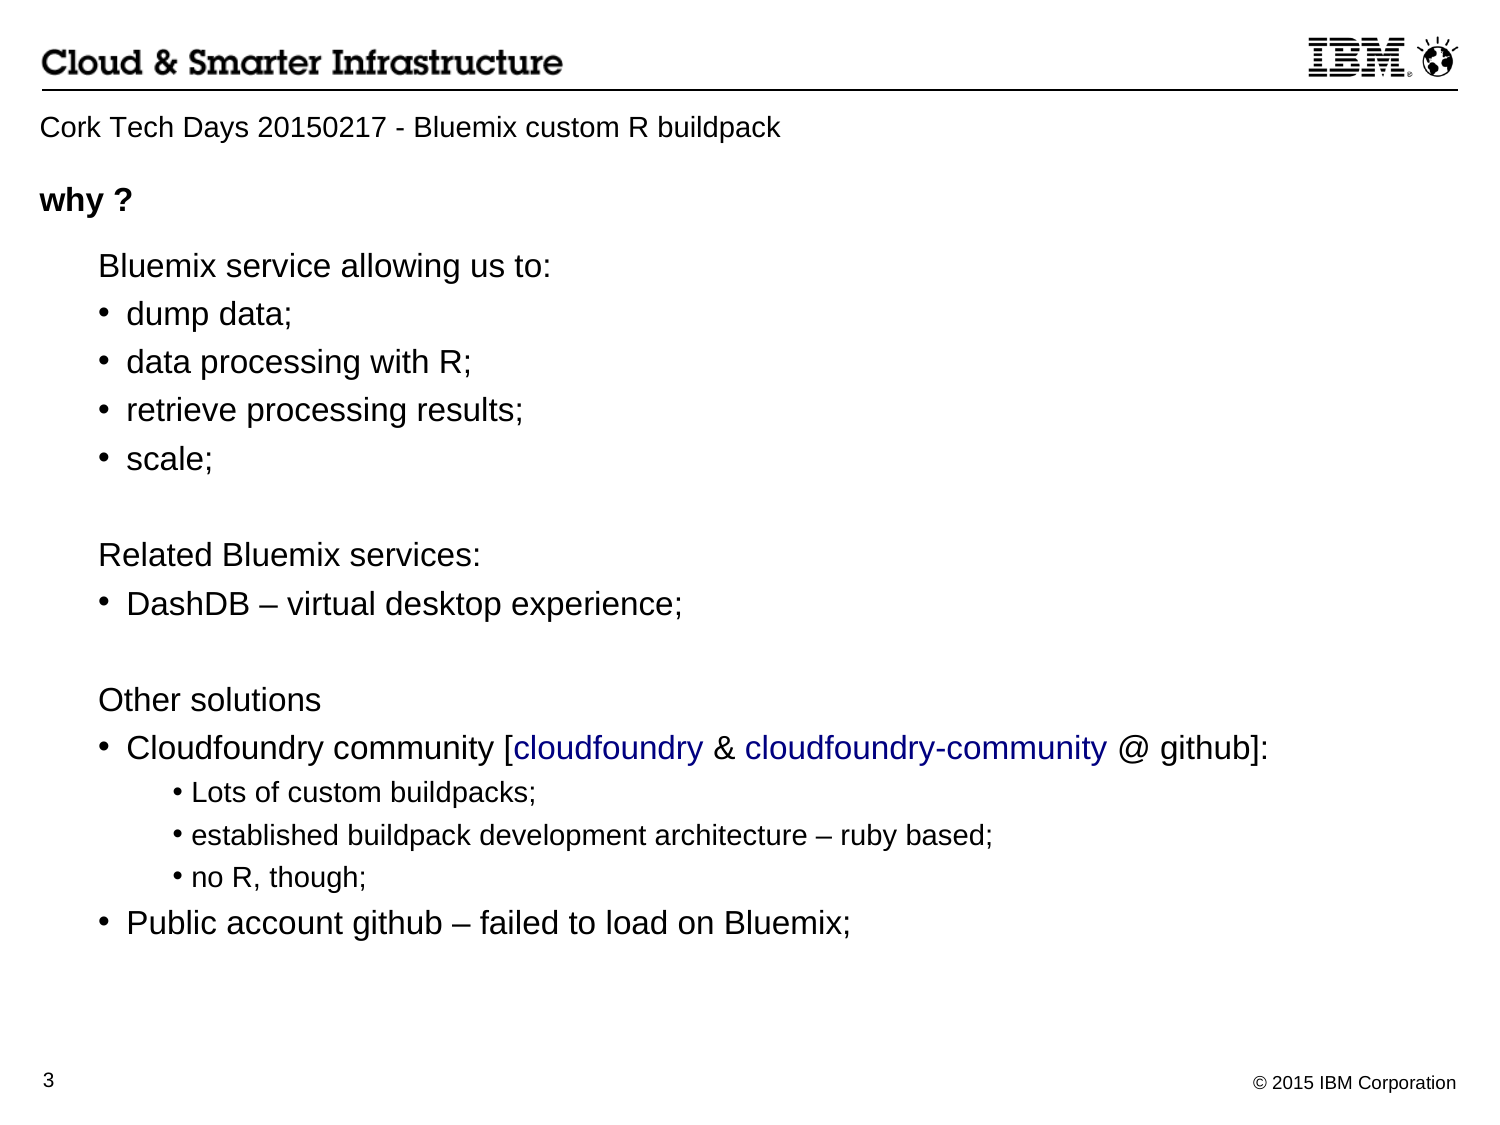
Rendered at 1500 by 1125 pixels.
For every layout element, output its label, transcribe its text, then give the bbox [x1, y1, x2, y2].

title Cork Tech Days 20150217 - Bluemix custom R buildpack why ? [24, 100, 1463, 226]
list Bluemix service allowing us to: dump data; data processing with R; retrieve processing results; scale; Related Bluemix services: DashDB – virtual desktop experience; Other solutions Cloudfoundry community [cloudfoundry & cloudfoundry-community @ github]: Lots of custom buildpacks; established buildpack development architecture – ruby based; no R, though; Public account github – failed to load on Bluemix; [27, 236, 1465, 1040]
picture [1294, 22, 1469, 89]
picture [39, 35, 572, 86]
